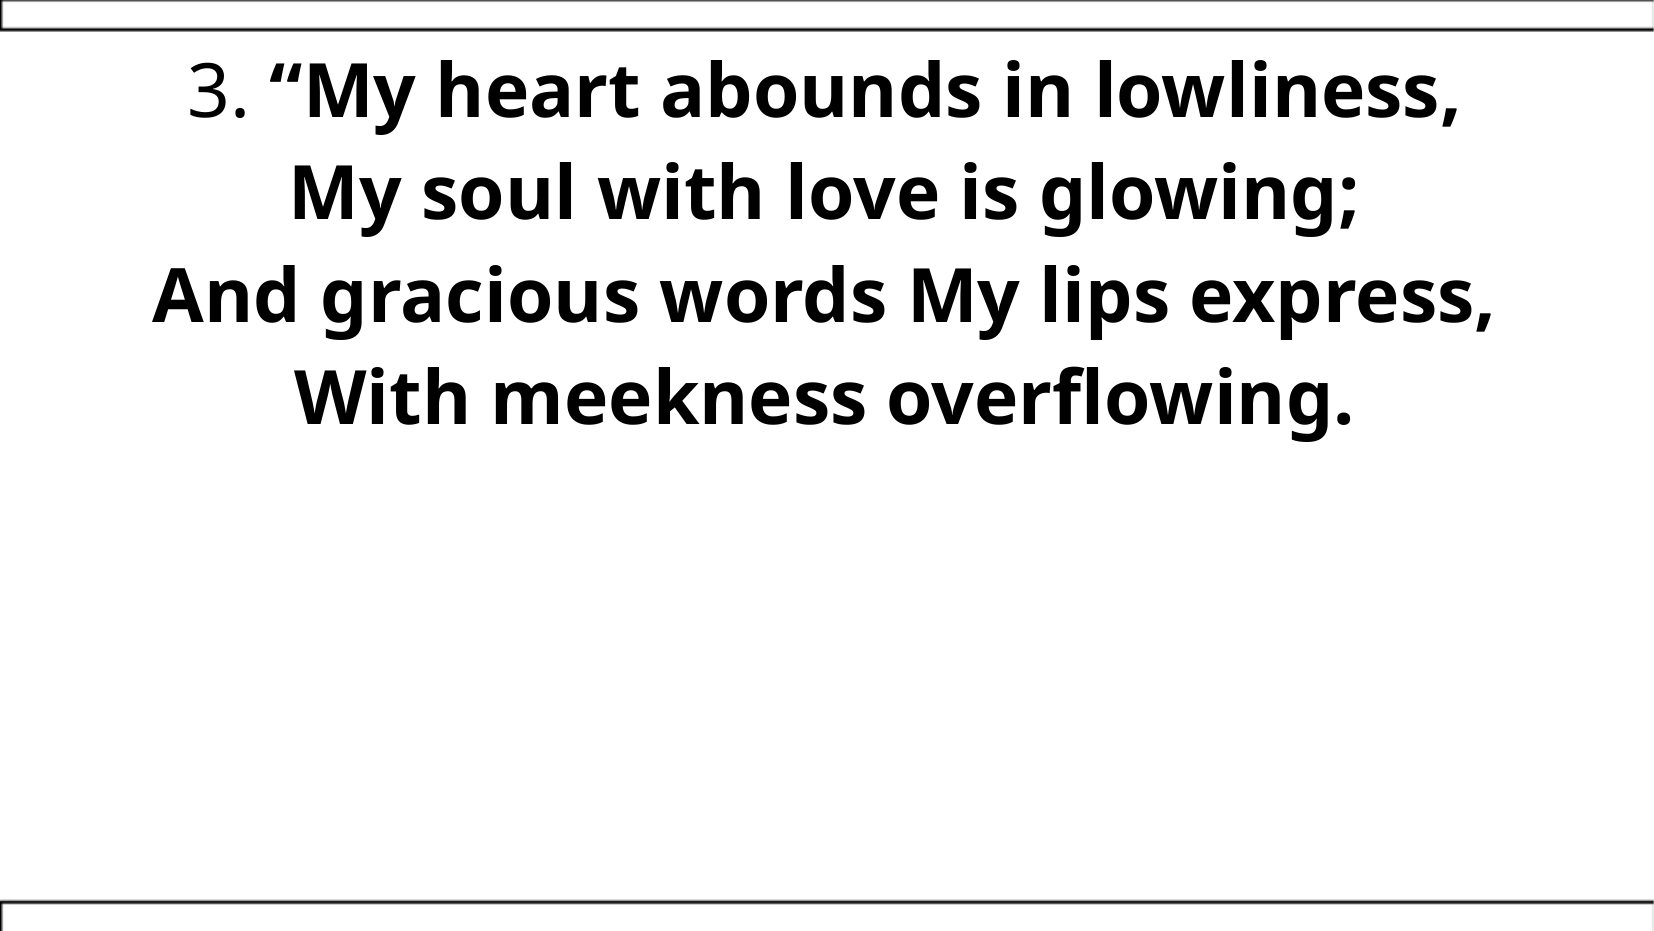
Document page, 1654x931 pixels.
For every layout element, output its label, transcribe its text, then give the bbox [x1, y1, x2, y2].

text_box 3. “My heart abounds in lowliness, My soul with love is glowing; And gracious words My lips express, With meekness overflowing. [75, 30, 1576, 445]
picture [0, 0, 1654, 931]
